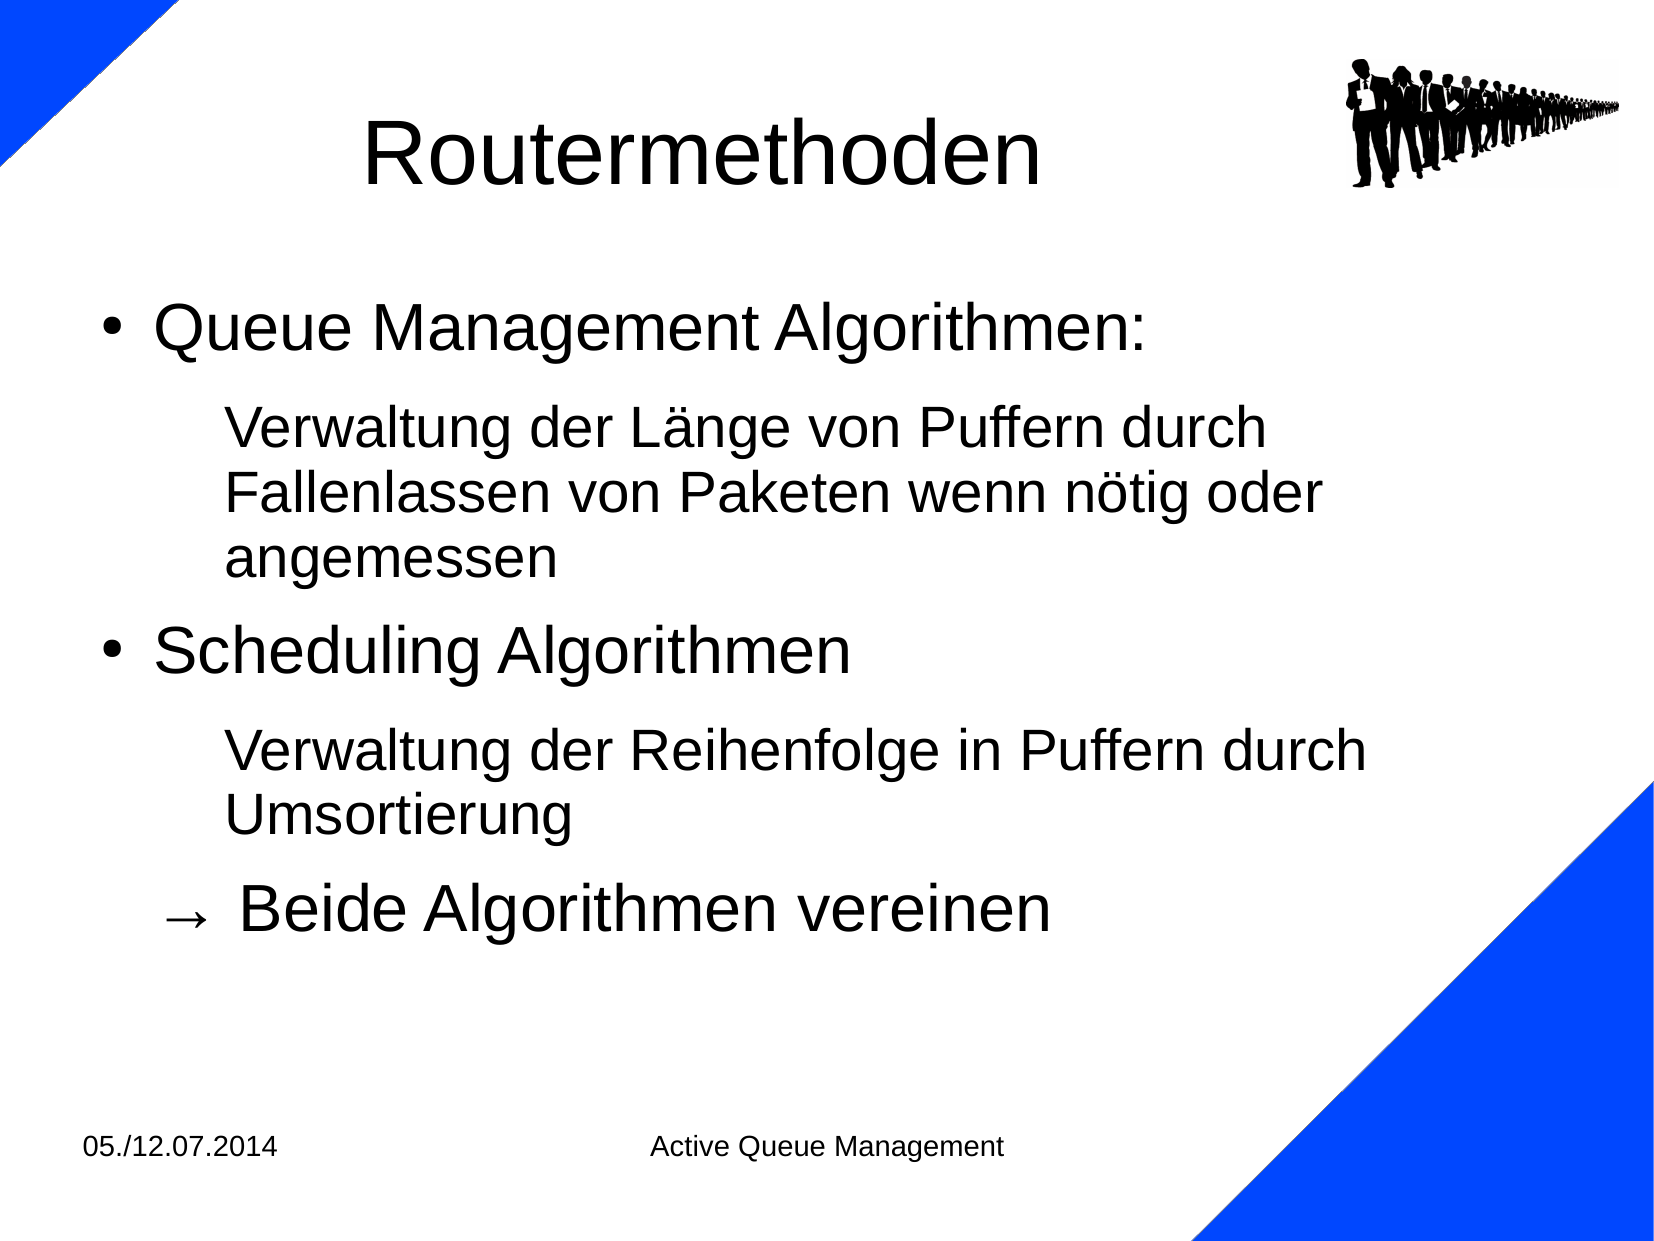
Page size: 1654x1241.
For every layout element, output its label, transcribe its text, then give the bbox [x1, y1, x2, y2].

list Queue Management Algorithmen: Verwaltung der Länge von Puffern durch Fallenlassen von Paketen wenn nötig oder angemessen Scheduling Algorithmen Verwaltung der Reihenfolge in Puffern durch Umsortierung → Beide Algorithmen vereinen [82, 290, 1571, 1010]
title Routermethoden [82, 49, 1323, 257]
picture [1346, 59, 1619, 188]
